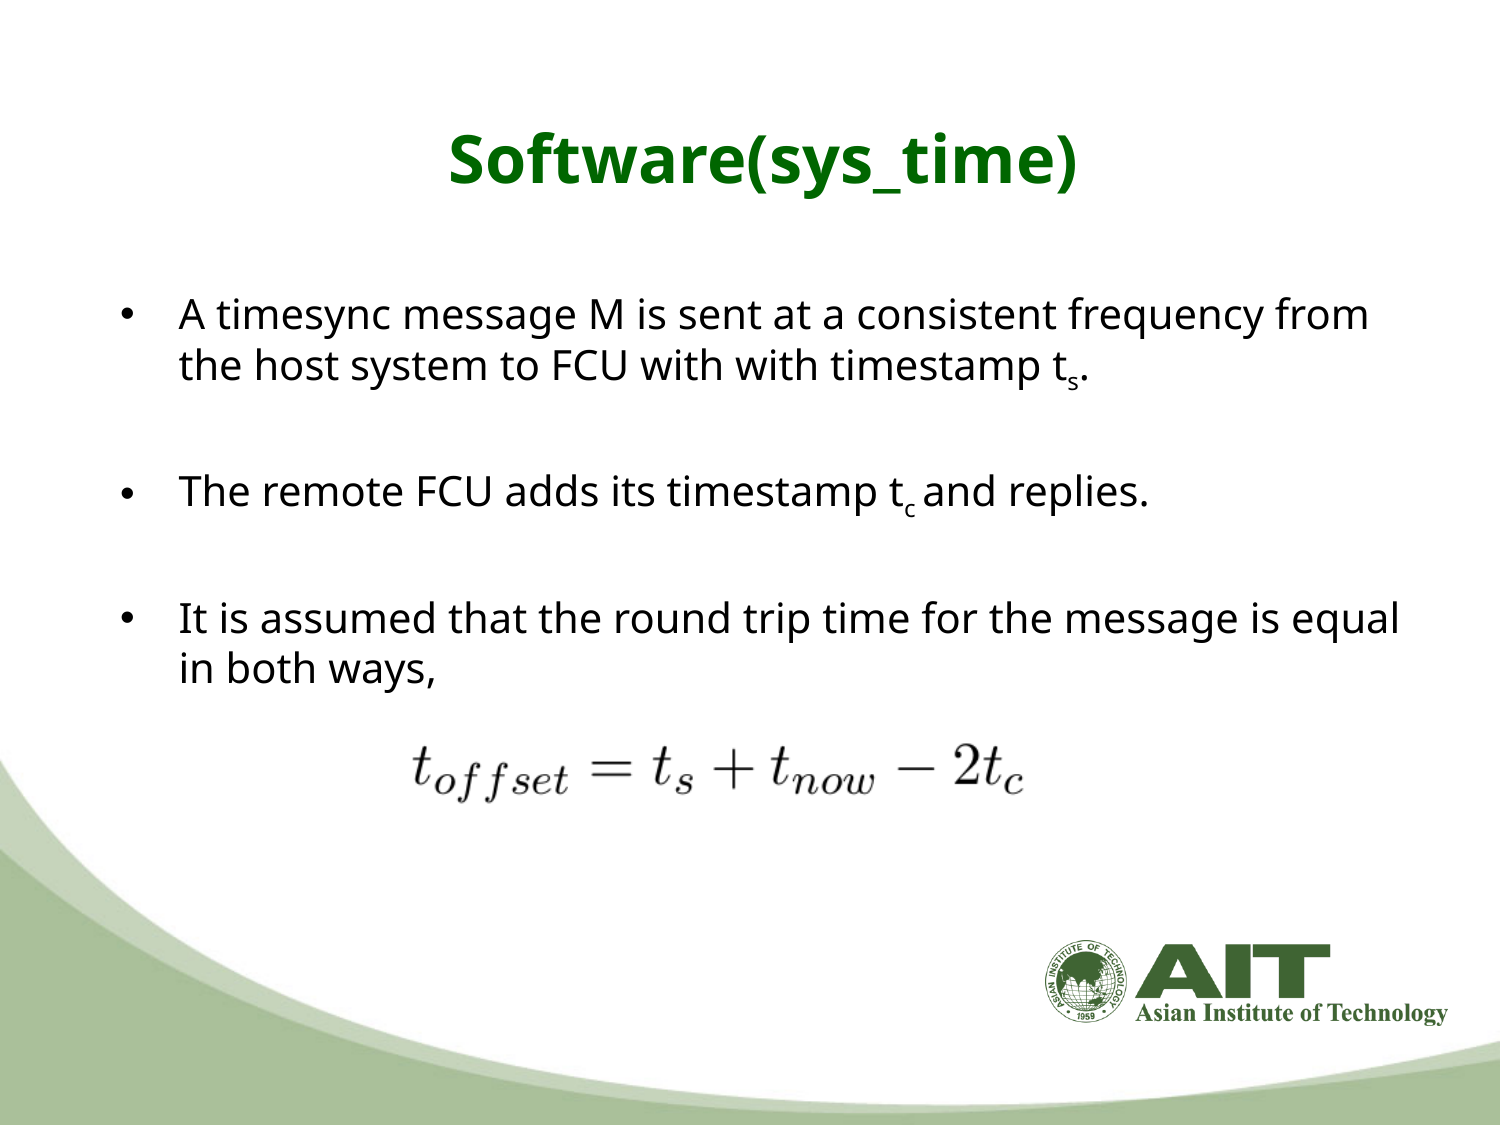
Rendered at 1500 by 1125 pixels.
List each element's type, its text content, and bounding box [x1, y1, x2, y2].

picture [0, 0, 1500, 1125]
list A timesync message M is sent at a consistent frequency from the host system to FCU with with timestamp ts. The remote FCU adds its timestamp tc and replies. It is assumed that the round trip time for the message is equal in both ways, [88, 280, 1439, 1024]
title Software(sys_time) [88, 63, 1439, 251]
